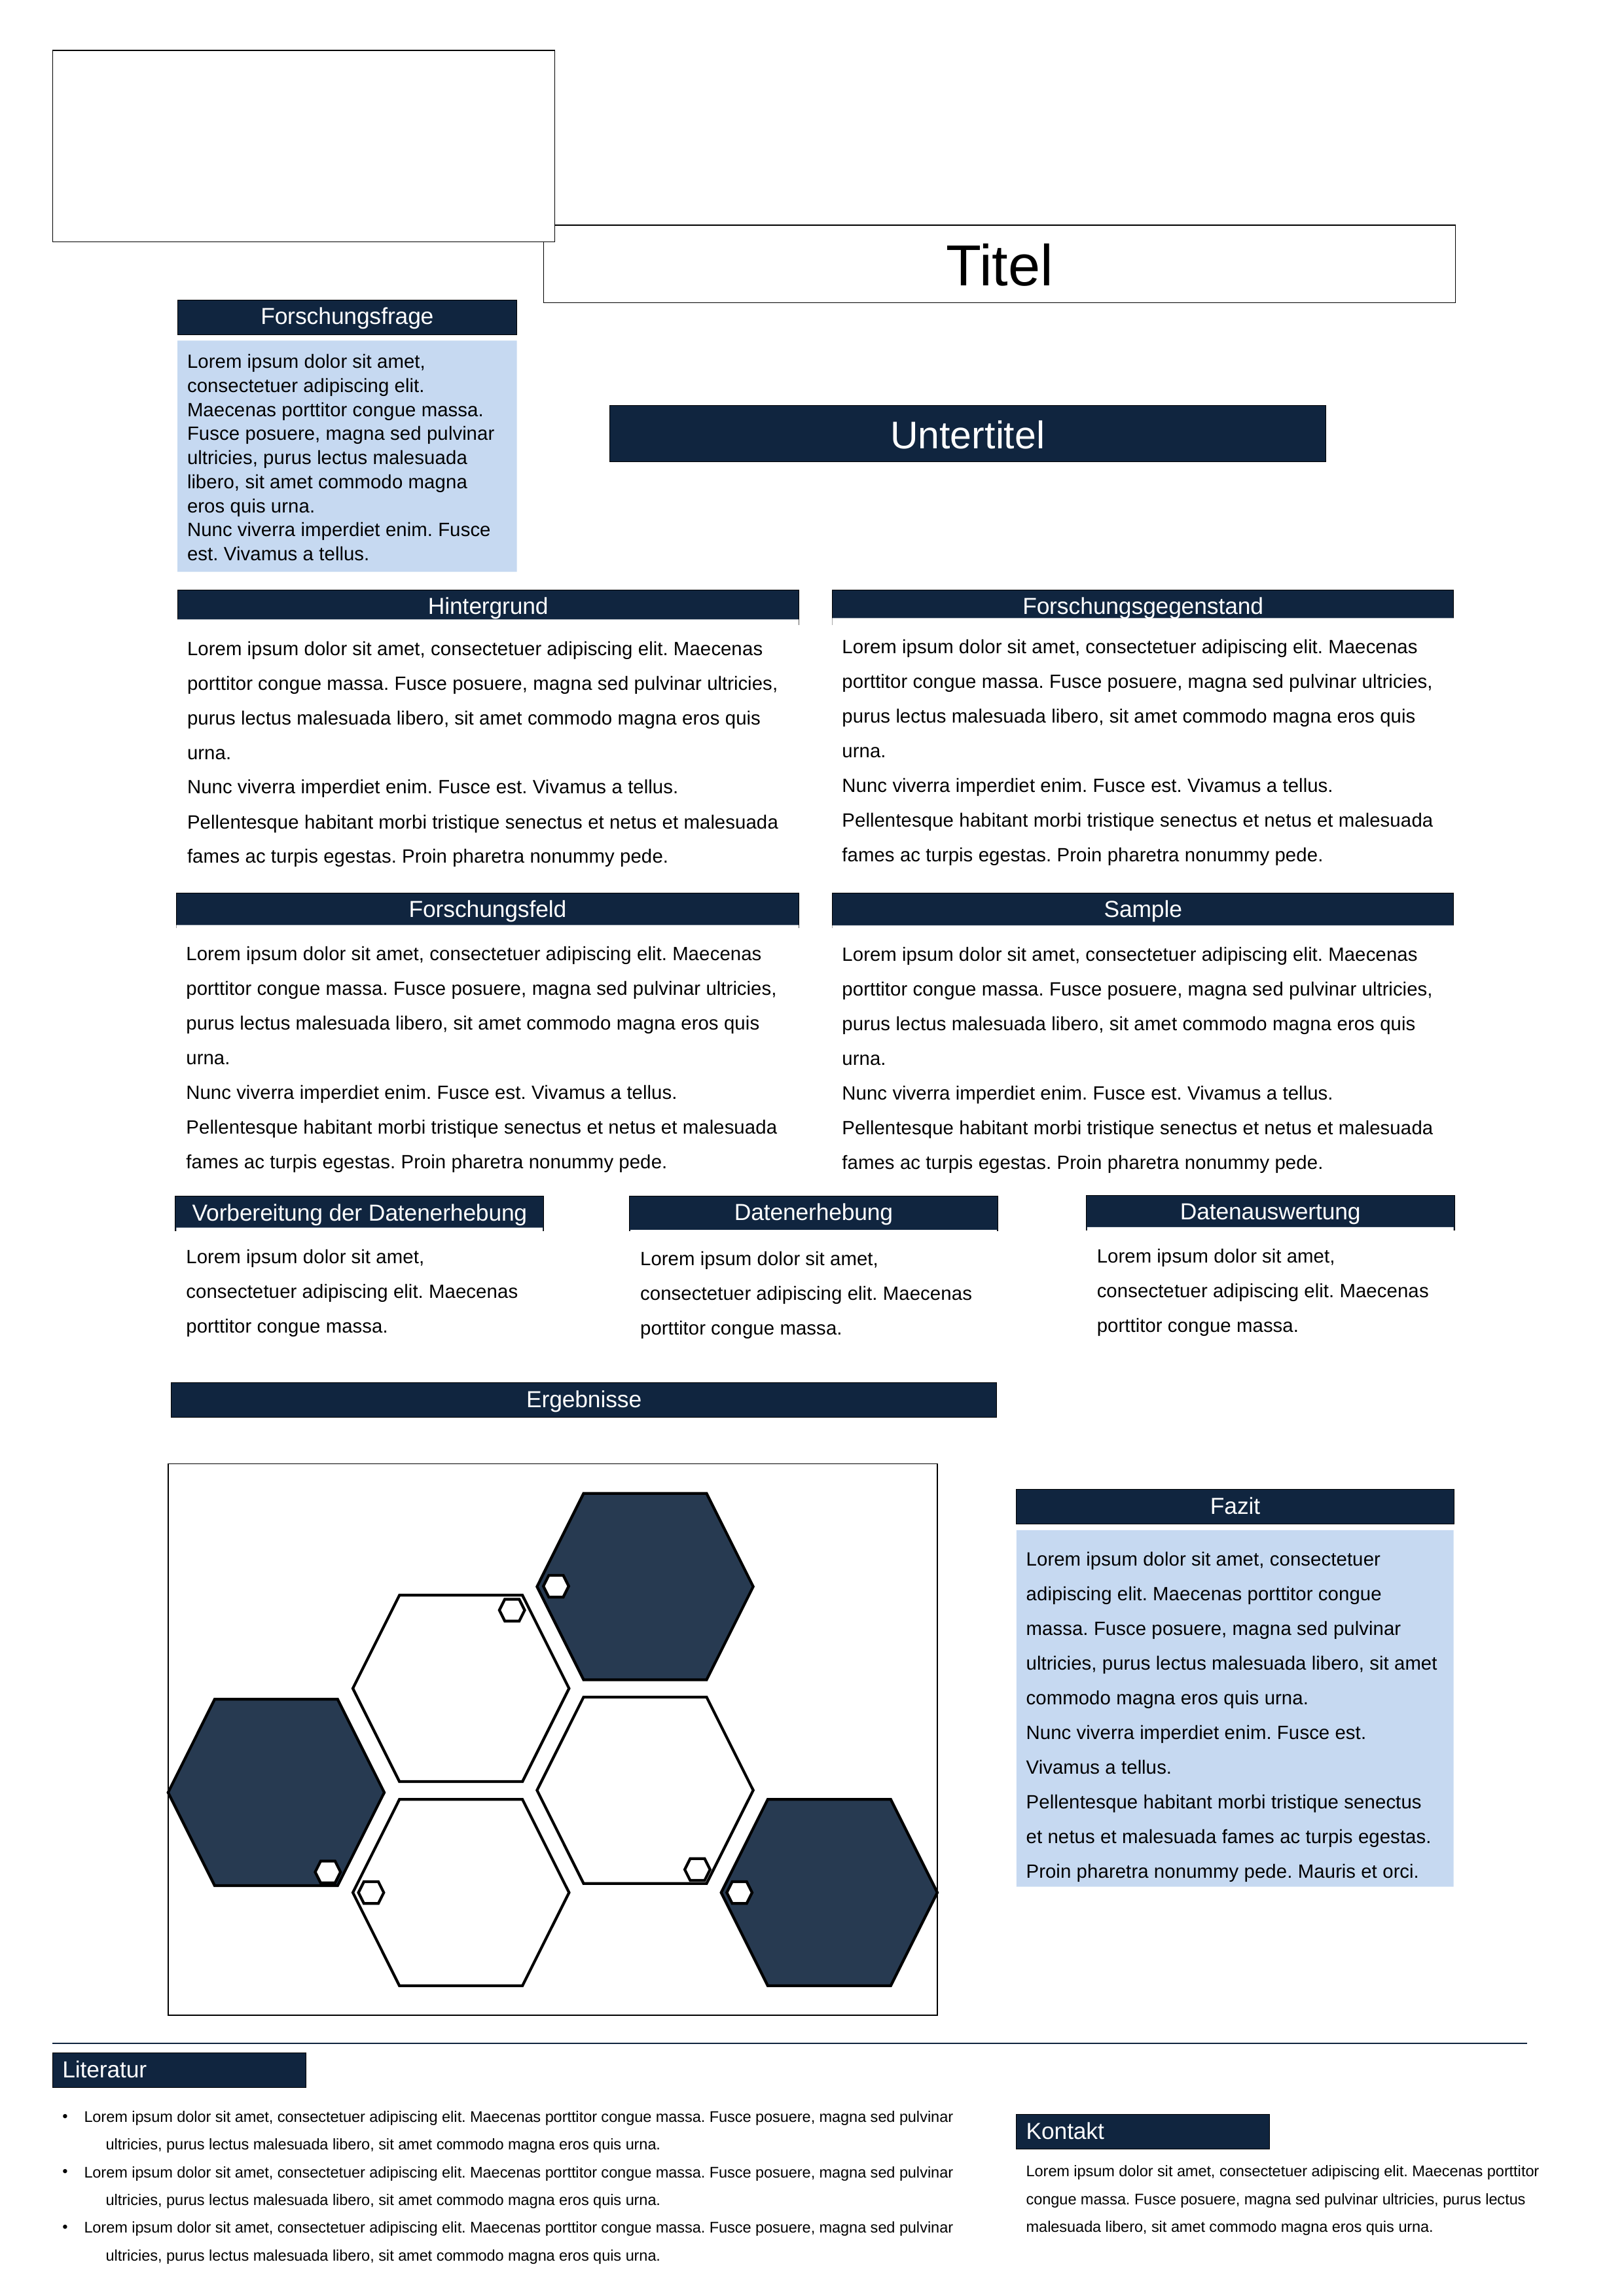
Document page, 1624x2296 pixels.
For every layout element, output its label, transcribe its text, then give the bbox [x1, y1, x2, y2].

text_box Lorem ipsum dolor sit amet, consectetuer adipiscing elit. Maecenas porttitor congue massa. Fusce posuere, magna sed pulvinar ultricies, purus lectus malesuada libero, sit amet commodo magna eros quis urna. Nunc viverra imperdiet enim. Fusce est. Vivamus a tellus. Pellentesque habitant morbi tristique senectus et netus et malesuada fames ac turpis egestas. Proin pharetra nonummy pede. [832, 925, 1455, 1176]
text_box Forschungsgegenstand [832, 590, 1454, 618]
text_box Lorem ipsum dolor sit amet, consectetuer adipiscing elit. Maecenas porttitor congue massa. Fusce posuere, magna sed pulvinar ultricies, purus lectus malesuada libero, sit amet commodo magna eros quis urna. Nunc viverra imperdiet enim. Fusce est. Vivamus a tellus. Pellentesque habitant morbi tristique senectus et netus et malesuada fames ac turpis egestas. Proin pharetra nonummy pede. [177, 620, 799, 871]
text_box Datenerhebung [629, 1196, 998, 1231]
text_box [721, 1799, 938, 1986]
text_box Sample [832, 893, 1454, 925]
text_box Hintergrund [177, 590, 799, 619]
text_box Lorem ipsum dolor sit amet, consectetuer adipiscing elit. Maecenas porttitor congue massa. Fusce posuere, magna sed pulvinar ultricies, purus lectus malesuada libero, sit amet commodo magna eros quis urna. Nunc viverra imperdiet enim. Fusce est. Vivamus a tellus. Pellentesque habitant morbi tristique senectus et netus et malesuada fames ac turpis egestas. Proin pharetra nonummy pede. [832, 619, 1454, 870]
text_box Datenauswertung [1086, 1195, 1455, 1230]
text_box Lorem ipsum dolor sit amet, consectetuer adipiscing elit. Maecenas porttitor congue massa. Fusce posuere, magna sed pulvinar ultricies, purus lectus malesuada libero, sit amet commodo magna eros quis urna. Nunc viverra imperdiet enim. Fusce est. Vivamus a tellus. Pellentesque habitant morbi tristique senectus et netus et malesuada fames ac turpis egestas. Proin pharetra nonummy pede. [176, 925, 799, 1176]
text_box [52, 50, 555, 242]
text_box Lorem ipsum dolor sit amet, consectetuer adipiscing elit. Maecenas porttitor congue massa. Fusce posuere, magna sed pulvinar ultricies, purus lectus malesuada libero, sit amet commodo magna eros quis urna. Nunc viverra imperdiet enim. Fusce est. Vivamus a tellus. Pellentesque habitant morbi tristique senectus et netus et malesuada fames ac turpis egestas. Proin pharetra nonummy pede. Mauris et orci. [1016, 1530, 1454, 1886]
text_box Lorem ipsum dolor sit amet, consectetuer adipiscing elit. Maecenas porttitor congue massa. Fusce posuere, magna sed pulvinar ultricies, purus lectus malesuada libero, sit amet commodo magna eros quis urna. Nunc viverra imperdiet enim. Fusce est. Vivamus a tellus. [177, 340, 517, 572]
text_box Forschungsfrage [177, 300, 517, 335]
text_box Untertitel [609, 405, 1326, 462]
text_box [168, 1699, 385, 1886]
text_box Kontakt [1016, 2114, 1270, 2149]
text_box Forschungsfeld [176, 893, 799, 925]
text_box Titel [543, 224, 1456, 303]
text_box Lorem ipsum dolor sit amet, consectetuer adipiscing elit. Maecenas porttitor congue massa. Fusce posuere, magna sed pulvinar ultricies, purus lectus malesuada libero, sit amet commodo magna eros quis urna. Lorem ipsum dolor sit amet, consectetuer adipiscing elit. Maecenas porttitor congue massa. Fusce posuere, magna sed pulvinar ultricies, purus lectus malesuada libero, sit amet commodo magna eros quis urna. Lorem ipsum dolor sit amet, consectetuer adipiscing elit. Maecenas porttitor congue massa. Fusce posuere, magna sed pulvinar ultricies, purus lectus malesuada libero, sit amet commodo magna eros quis urna. [52, 2092, 973, 2267]
text_box Lorem ipsum dolor sit amet, consectetuer adipiscing elit. Maecenas porttitor congue massa. Fusce posuere, magna sed pulvinar ultricies, purus lectus malesuada libero, sit amet commodo magna eros quis urna. [1016, 2147, 1568, 2238]
text_box Ergebnisse [171, 1382, 997, 1418]
text_box [353, 1799, 569, 1986]
text_box [537, 1493, 753, 1680]
text_box [537, 1696, 753, 1884]
text_box Fazit [1016, 1489, 1454, 1524]
text_box Vorbereitung der Datenerhebung [175, 1196, 544, 1231]
text_box Lorem ipsum dolor sit amet, consectetuer adipiscing elit. Maecenas porttitor congue massa. [176, 1227, 543, 1338]
text_box Literatur [52, 2053, 306, 2088]
text_box Lorem ipsum dolor sit amet, consectetuer adipiscing elit. Maecenas porttitor congue massa. [630, 1230, 997, 1341]
text_box Lorem ipsum dolor sit amet, consectetuer adipiscing elit. Maecenas porttitor congue massa. [1087, 1227, 1454, 1338]
text_box [353, 1595, 569, 1782]
